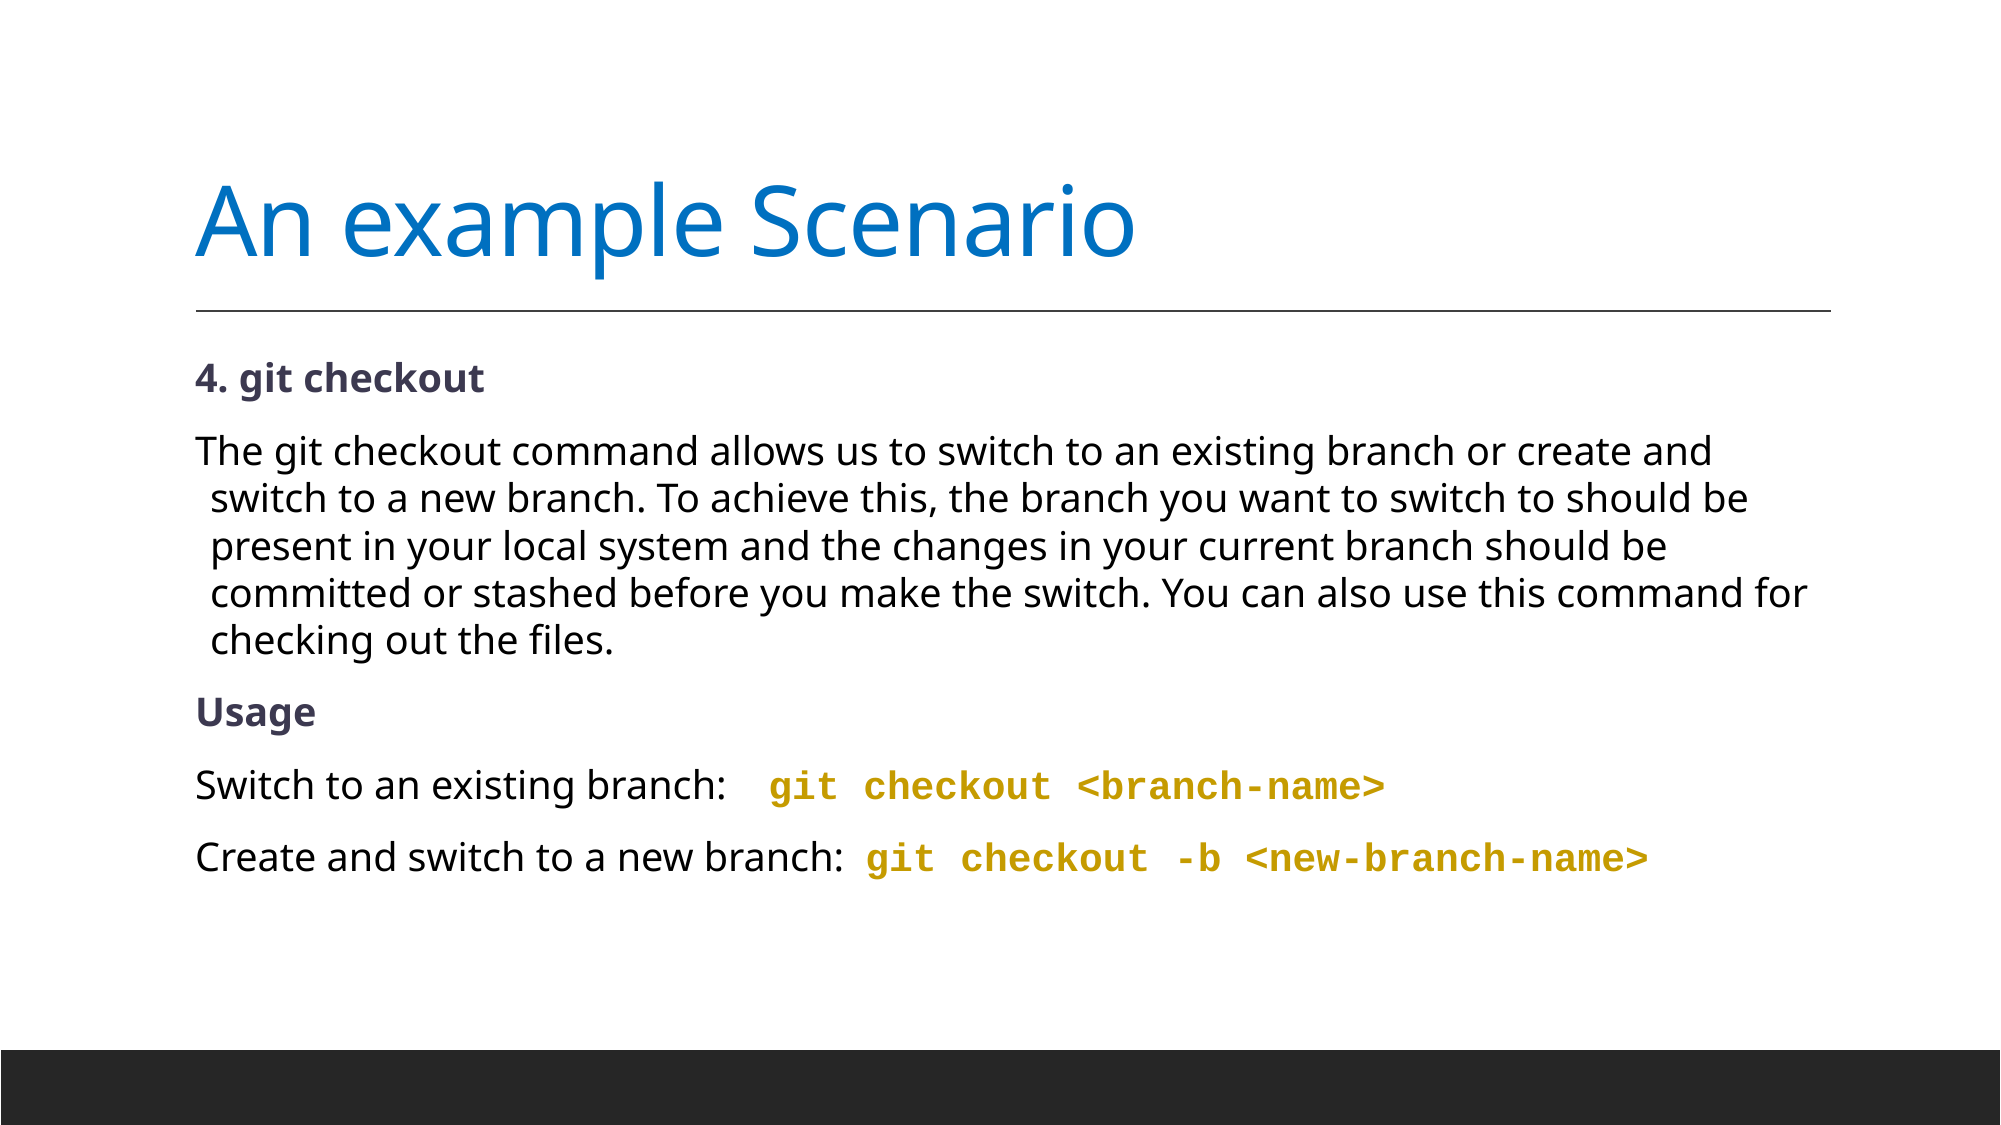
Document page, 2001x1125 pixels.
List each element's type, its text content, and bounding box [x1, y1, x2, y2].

title An example Scenario [180, 47, 1831, 286]
list 4. git checkout The git checkout command allows us to switch to an existing branch or create and switch to a new branch. To achieve this, the branch you want to switch to should be present in your local system and the changes in your current branch should be committed or stashed before you make the switch. You can also use this command for checking out the files. Usage Switch to an existing branch: git checkout <branch-name> Create and switch to a new branch: git checkout -b <new-branch-name> [180, 345, 1831, 963]
